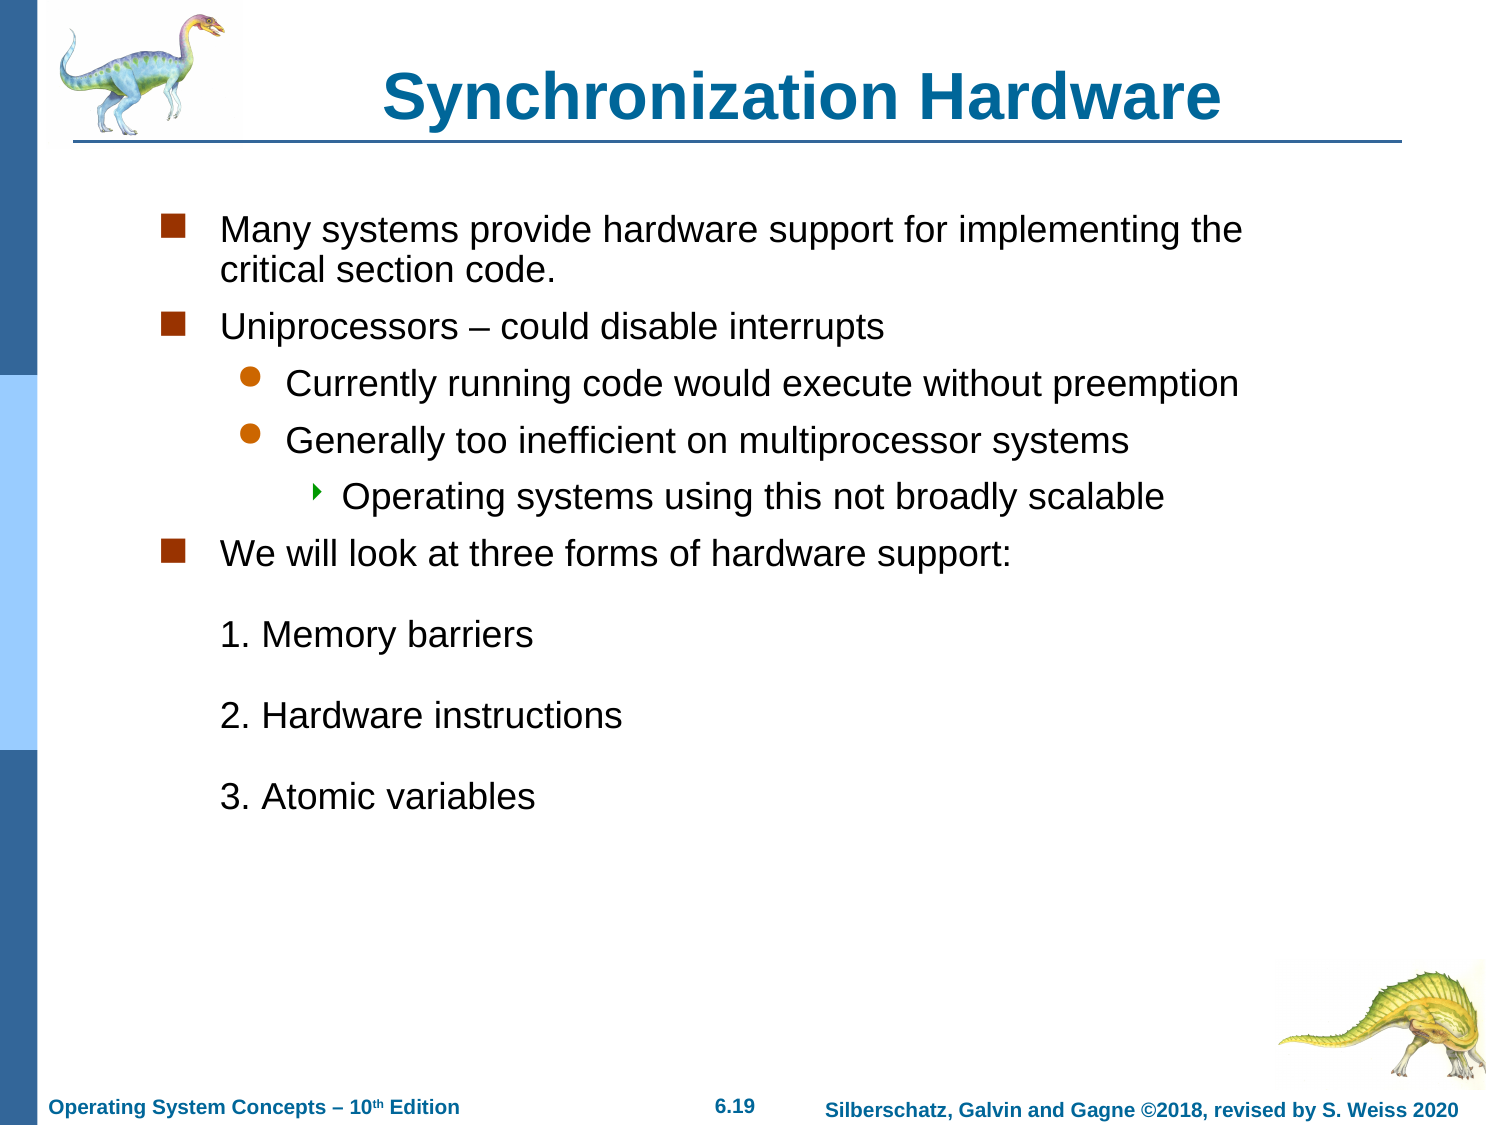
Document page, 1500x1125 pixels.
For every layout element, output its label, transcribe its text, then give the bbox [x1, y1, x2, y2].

title Synchronization Hardware [180, 45, 1426, 141]
list Many systems provide hardware support for implementing the critical section code. Uniprocessors – could disable interrupts Currently running code would execute without preemption Generally too inefficient on multiprocessor systems Operating systems using this not broadly scalable We will look at three forms of hardware support: 1. Memory barriers 2. Hardware instructions 3. Atomic variables [148, 202, 1324, 928]
picture [1275, 959, 1486, 1090]
picture [46, 0, 243, 149]
